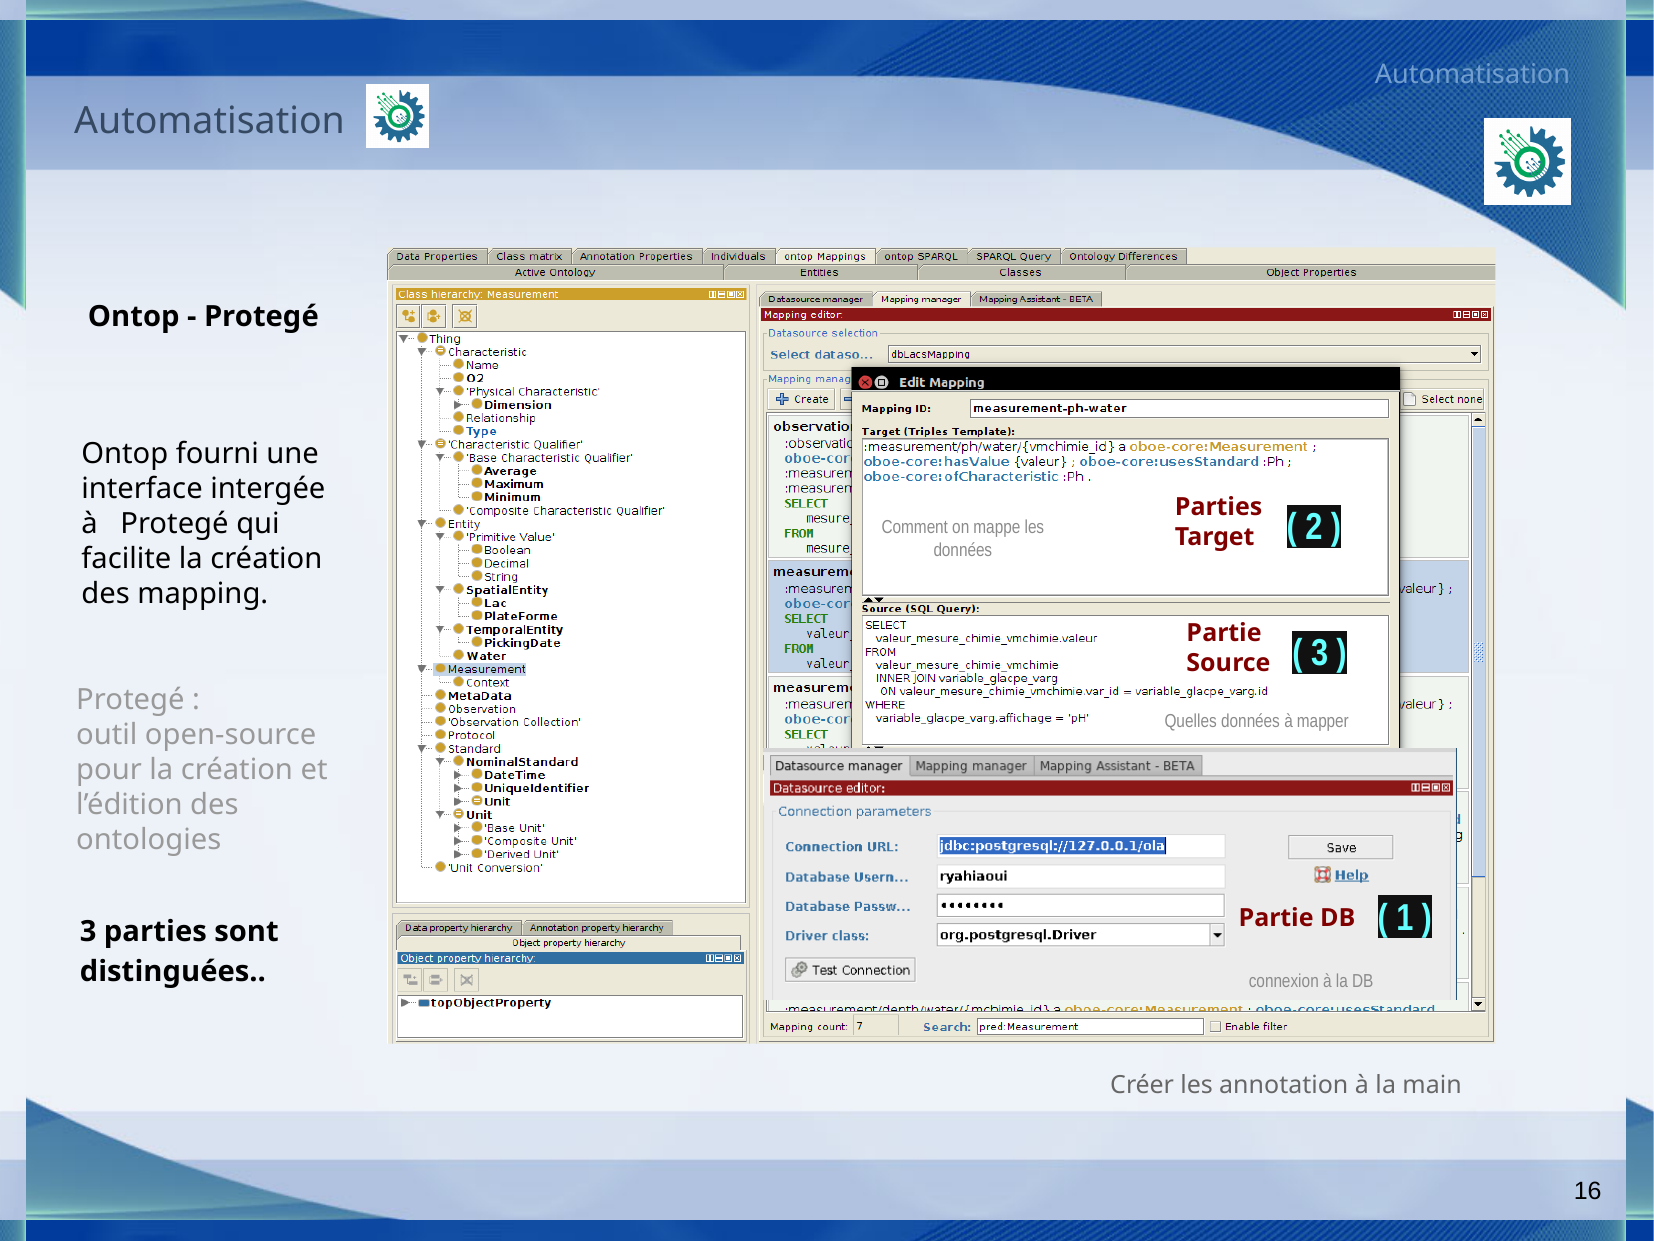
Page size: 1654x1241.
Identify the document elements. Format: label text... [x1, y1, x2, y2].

picture [0, 0, 1654, 1241]
text_box Automatisation [1360, 47, 1607, 95]
text_box Comment on mappe les données [859, 525, 1067, 550]
text_box Parties Target [1174, 493, 1304, 547]
title Automatisation [41, 89, 378, 148]
text_box 16 [1559, 1169, 1625, 1213]
text_box ( 1 ) [1377, 892, 1442, 957]
text_box ( 2 ) [1286, 502, 1352, 567]
text_box Partie DB [1238, 893, 1372, 940]
text_box Protegé : outil open-source pour la création et l’édition des ontologies [76, 643, 367, 892]
text_box Partie Source [1186, 623, 1315, 670]
text_box [387, 247, 1496, 1044]
text_box Ontop fourni une interface intergée à Protegé qui facilite la création des mapping. [81, 388, 336, 656]
text_box Créer les annotation à la main [1110, 1062, 1495, 1105]
text_box 3 parties sont distinguées.. [64, 902, 341, 987]
text_box Ontop - Protegé [87, 259, 322, 371]
text_box Quelles données à mapper [1121, 707, 1392, 732]
text_box ( 3 ) [1292, 628, 1357, 693]
text_box connexion à la DB [1157, 968, 1465, 993]
